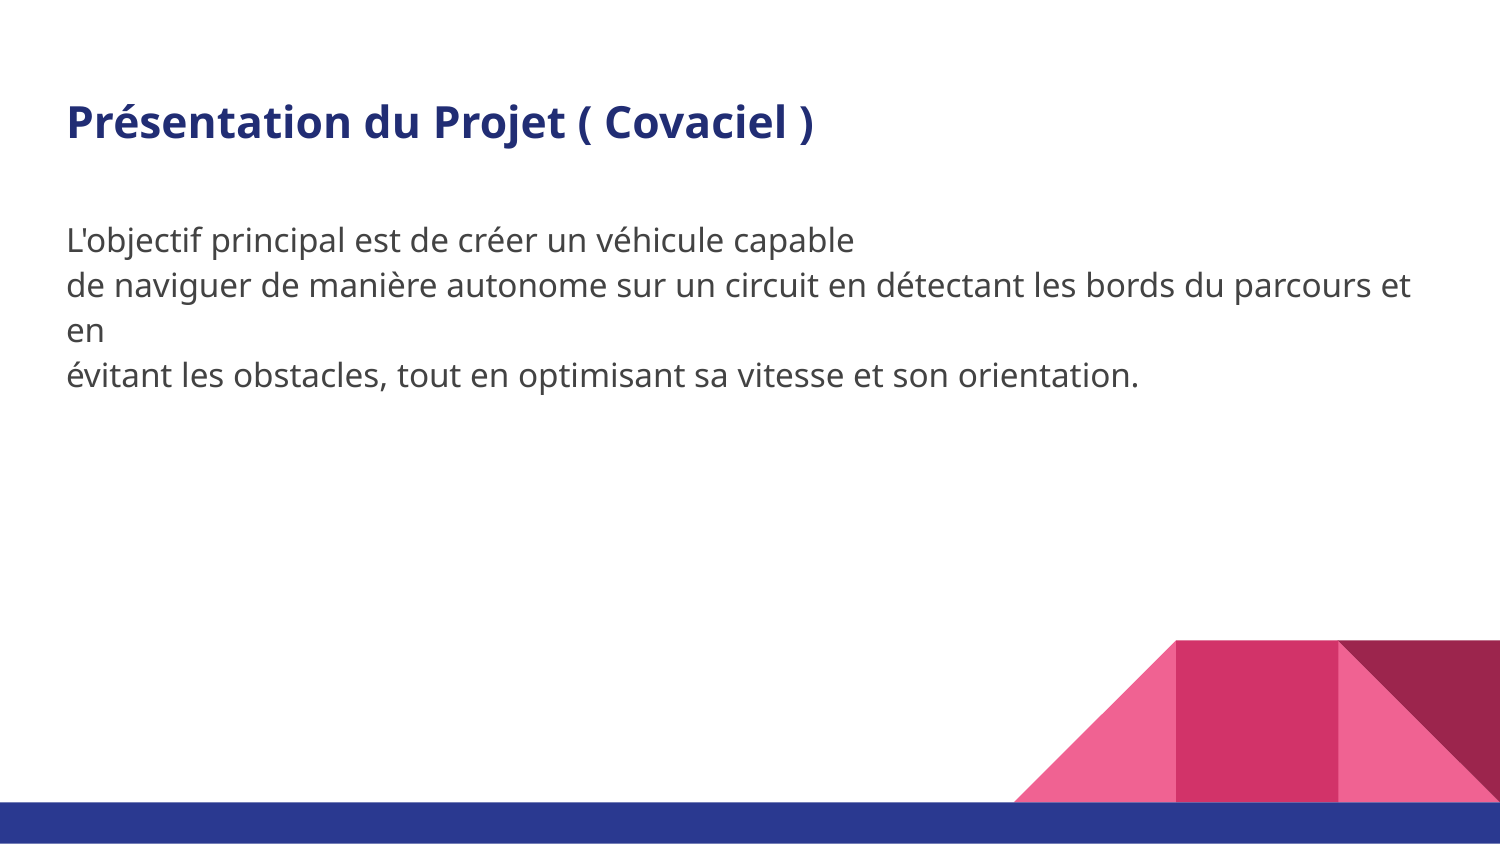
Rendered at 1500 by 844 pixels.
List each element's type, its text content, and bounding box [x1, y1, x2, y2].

list L'objectif principal est de créer un véhicule capable de naviguer de manière autonome sur un circuit en détectant les bords du parcours et en évitant les obstacles, tout en optimisant sa vitesse et son orientation. [51, 201, 1449, 415]
title Présentation du Projet ( Covaciel ) [51, 67, 1449, 167]
